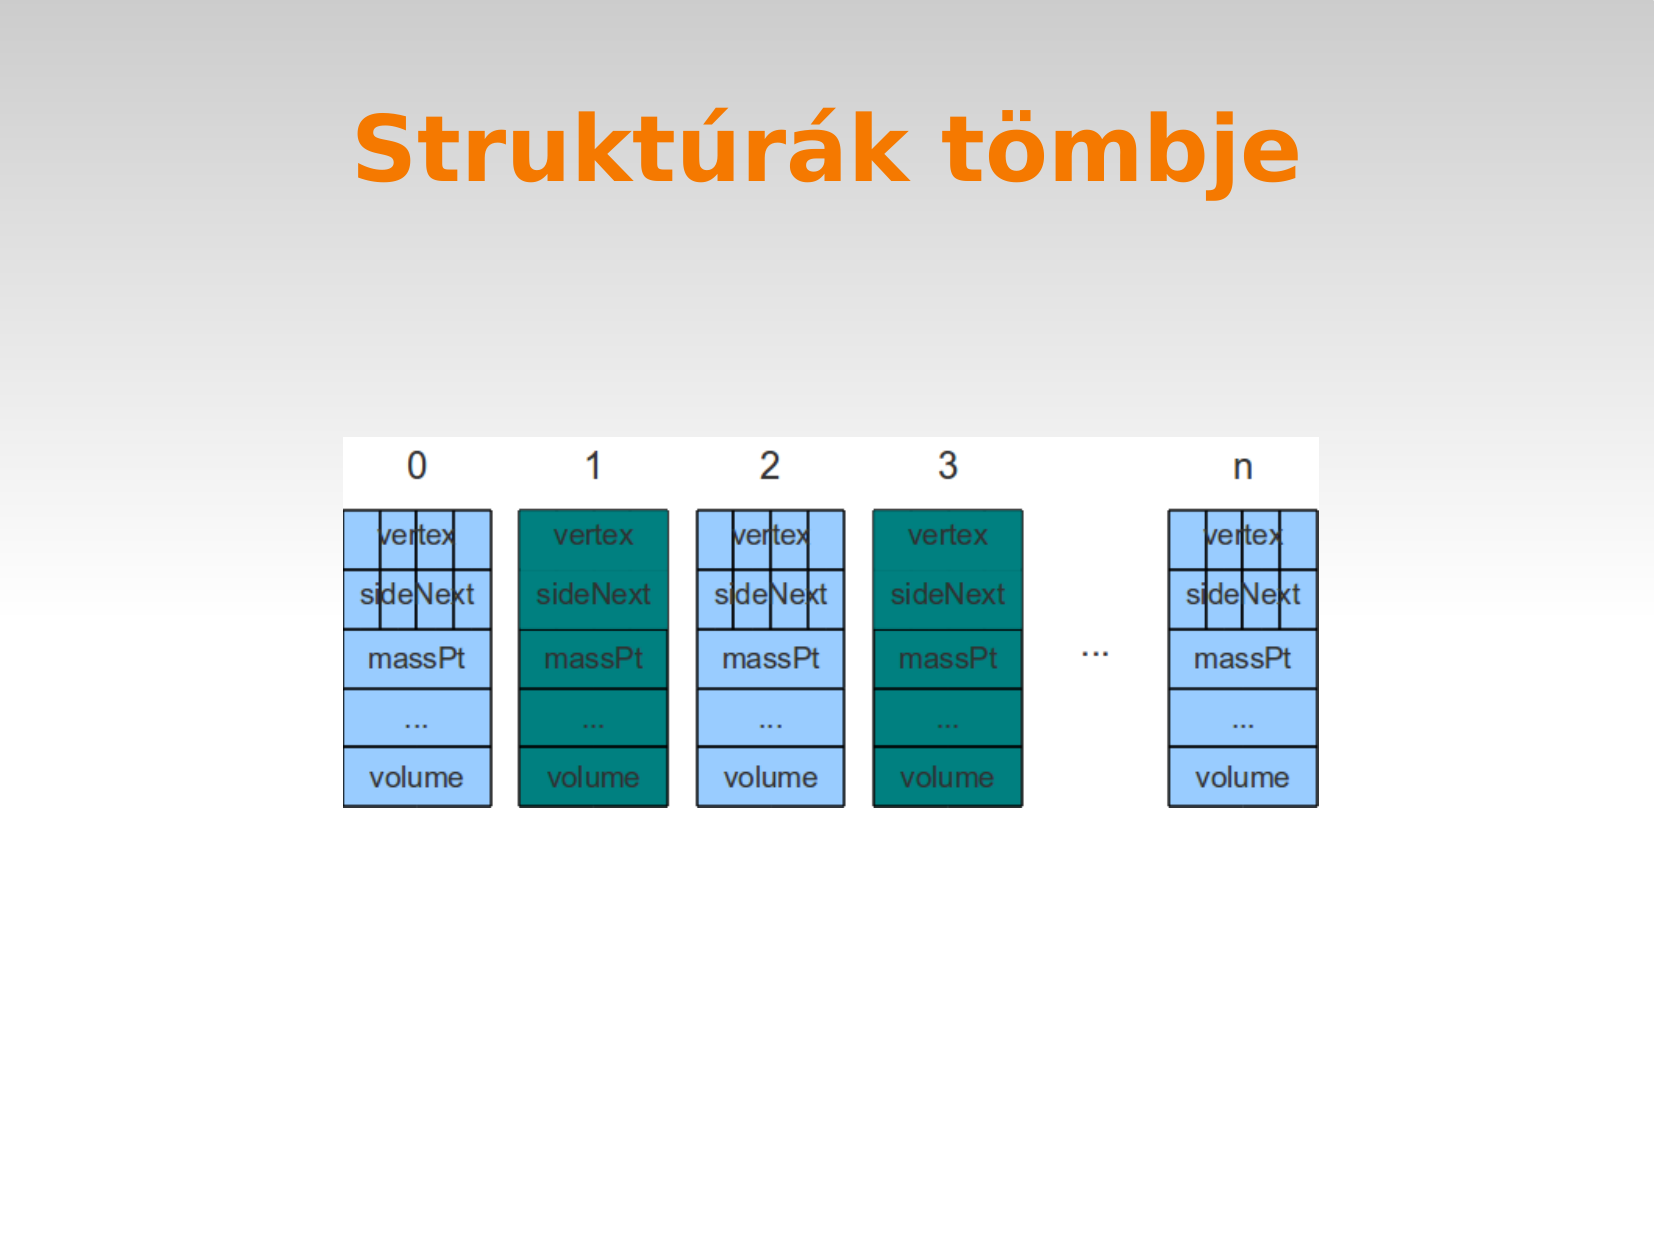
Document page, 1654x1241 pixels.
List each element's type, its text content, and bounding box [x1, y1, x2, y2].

picture [343, 437, 1319, 808]
title Struktúrák tömbje [121, 46, 1534, 254]
